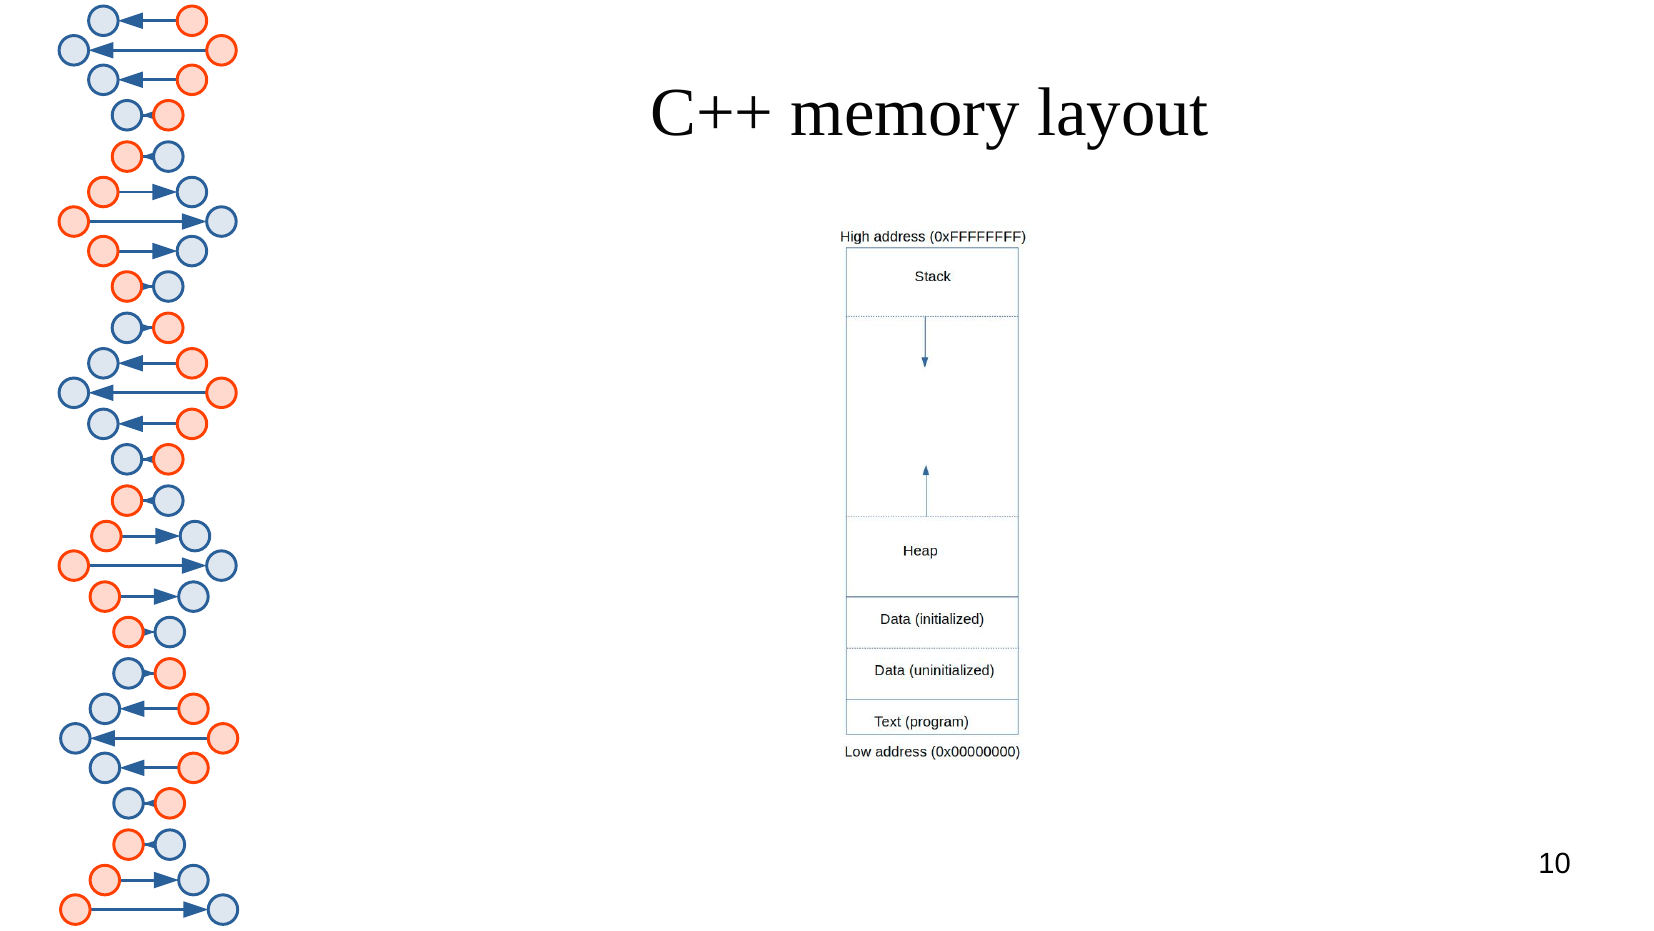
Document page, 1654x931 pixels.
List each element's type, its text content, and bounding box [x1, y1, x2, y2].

title C++ memory layout [265, 35, 1595, 189]
picture [829, 224, 1031, 764]
